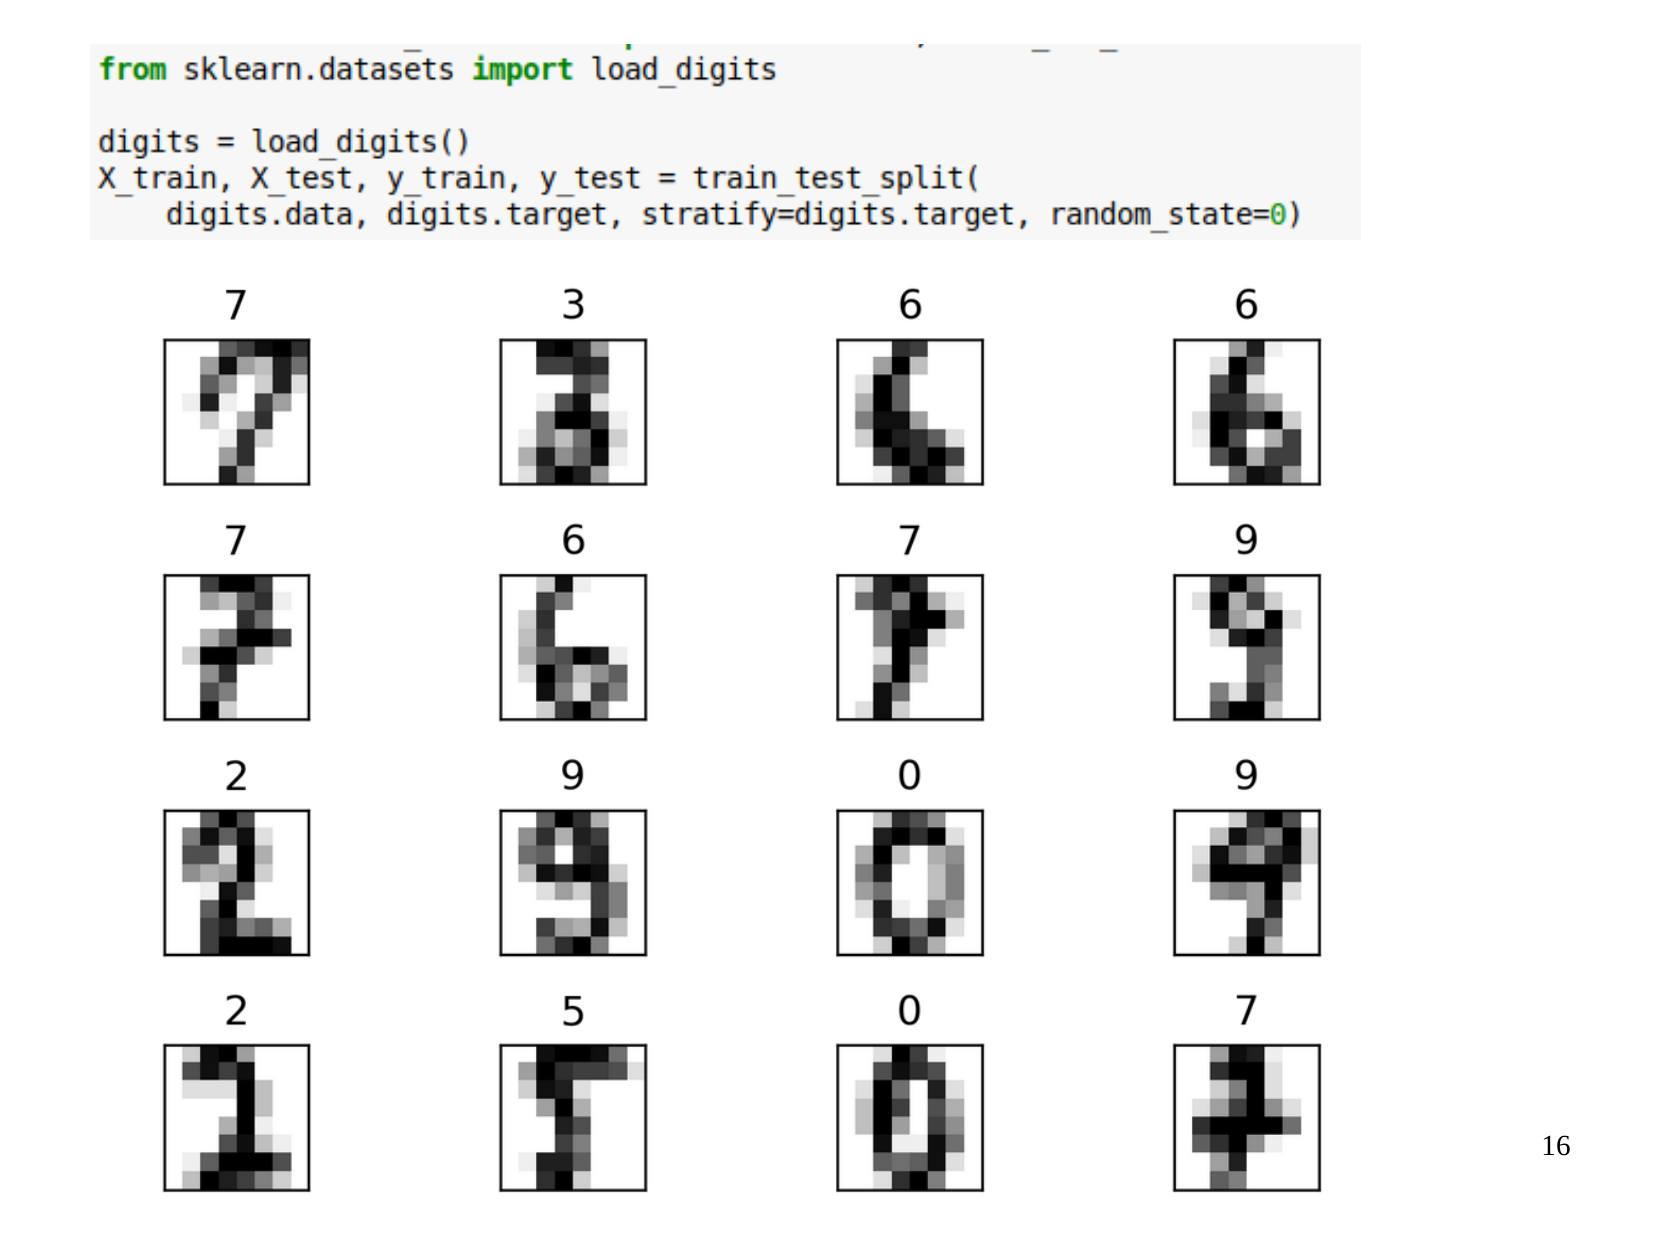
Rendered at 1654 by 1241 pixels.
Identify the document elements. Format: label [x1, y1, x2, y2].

picture [117, 269, 1351, 1207]
picture [90, 44, 1361, 241]
